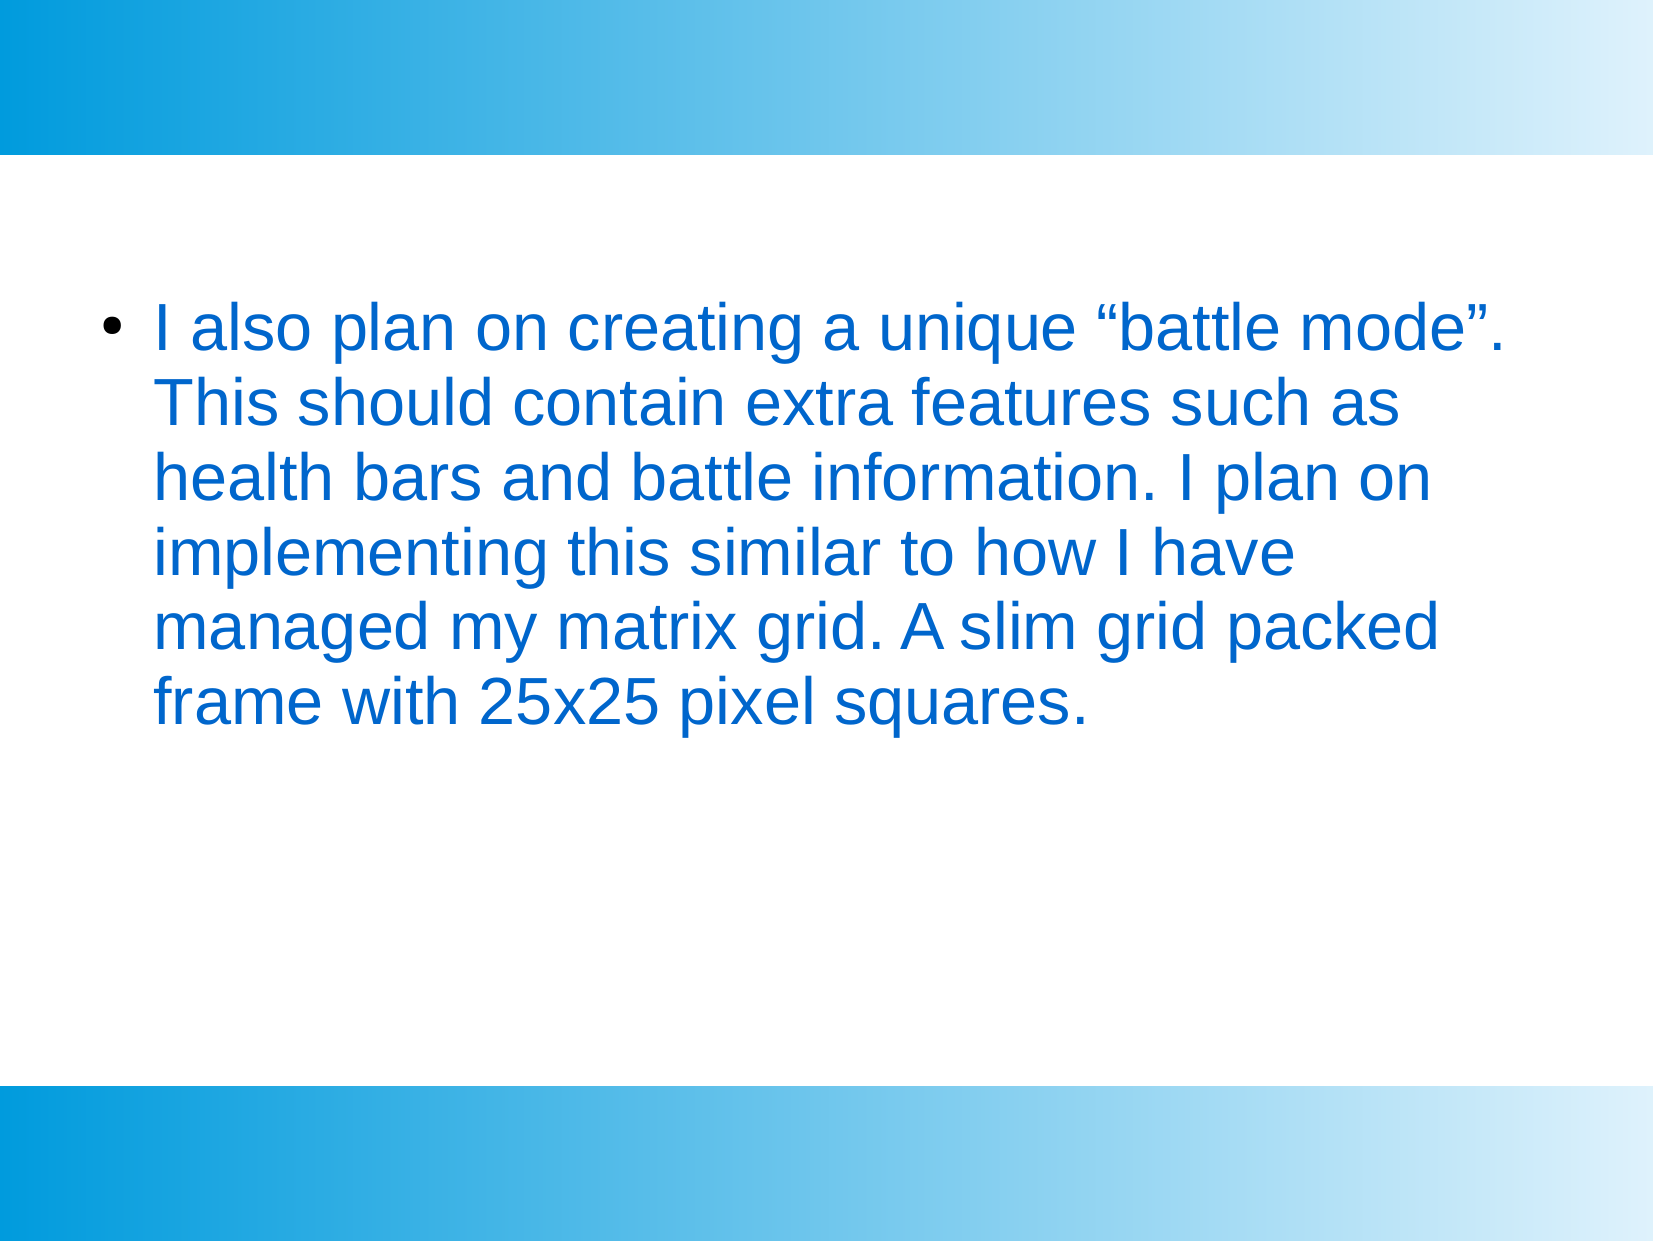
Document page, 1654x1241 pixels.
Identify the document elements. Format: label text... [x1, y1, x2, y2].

list I also plan on creating a unique “battle mode”. This should contain extra features such as health bars and battle information. I plan on implementing this similar to how I have managed my matrix grid. A slim grid packed frame with 25x25 pixel squares. [82, 290, 1571, 1010]
